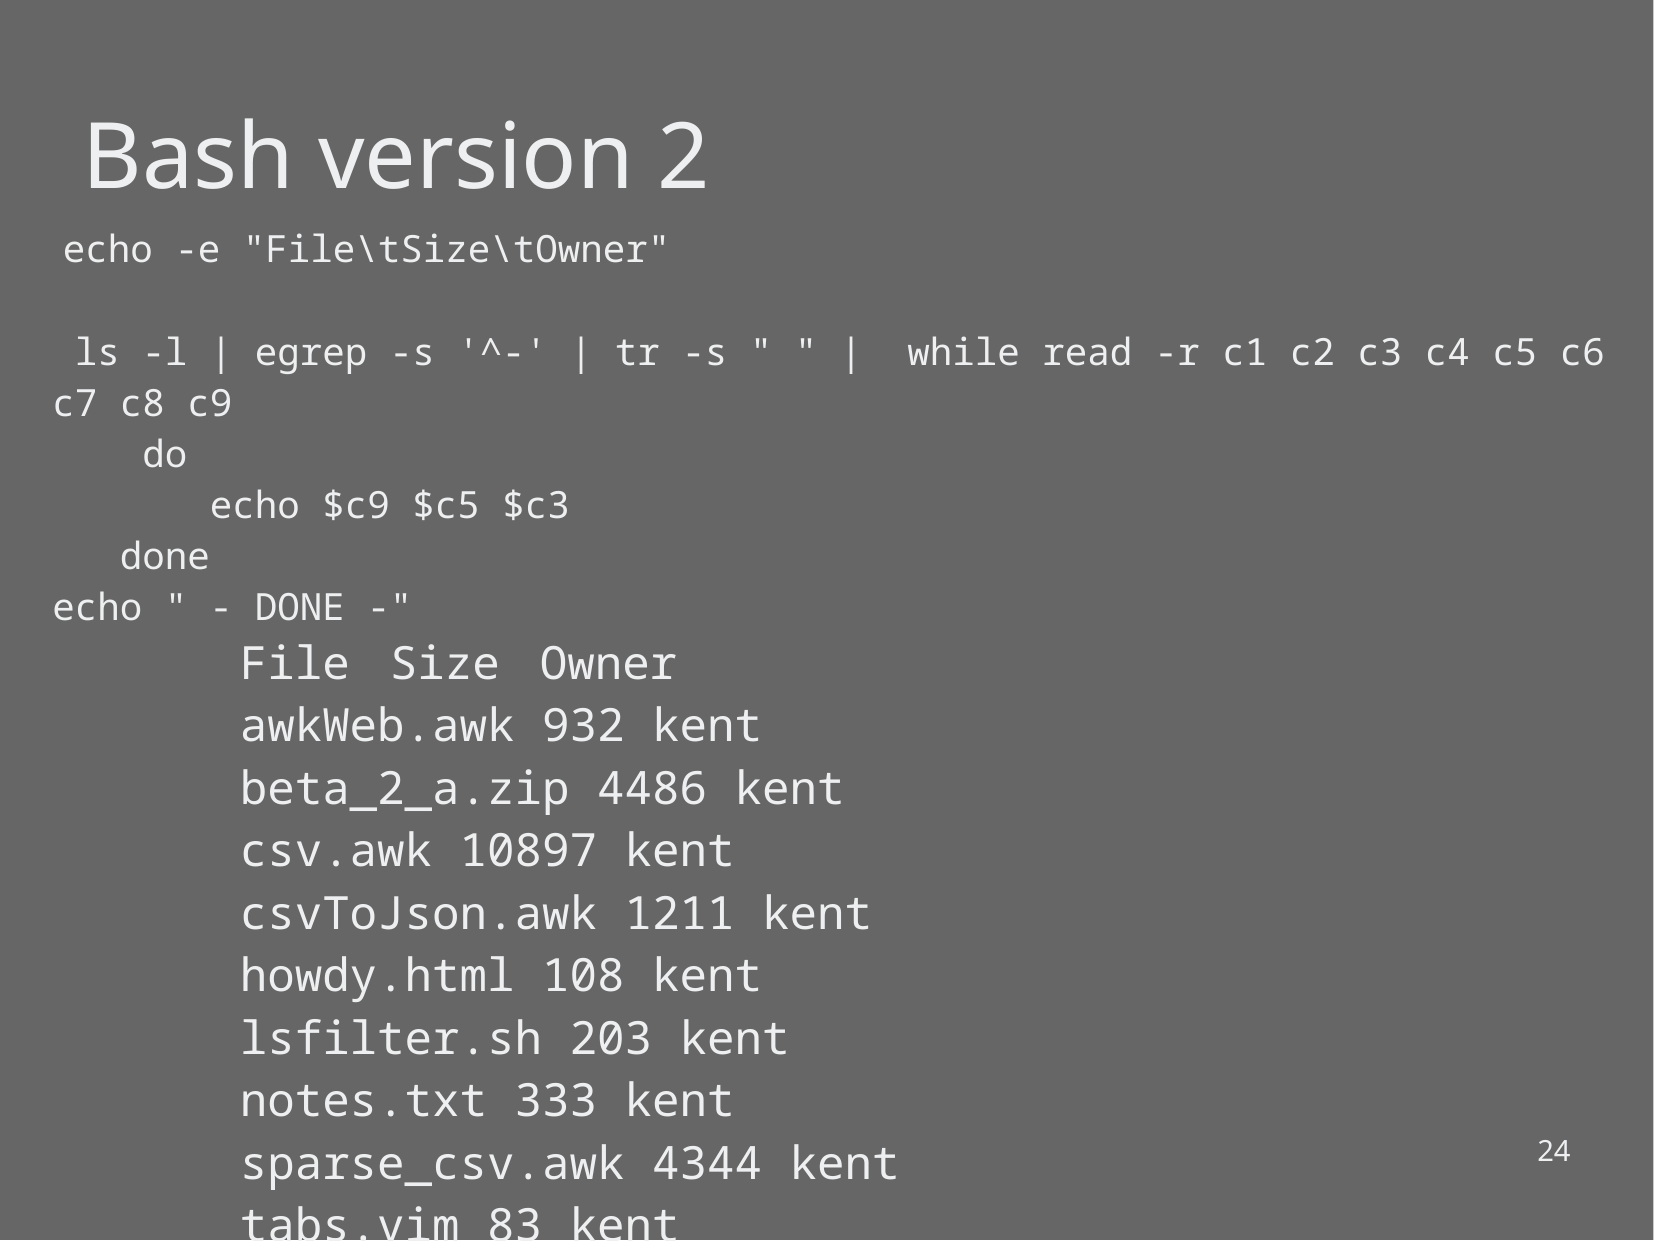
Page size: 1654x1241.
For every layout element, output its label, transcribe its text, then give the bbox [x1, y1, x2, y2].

text_box File Size Owner awkWeb.awk 932 kent beta_2_a.zip 4486 kent csv.awk 10897 kent csvToJson.awk 1211 kent howdy.html 108 kent lsfilter.sh 203 kent notes.txt 333 kent sparse_csv.awk 4344 kent tabs.vim 83 kent - DONE - [225, 622, 1051, 1179]
title Bash version 2 [82, 49, 1571, 210]
text_box echo -e "File\tSize\tOwner" ls -l | egrep -s '^-' | tr -s " " | while read -r c1 c2 c3 c4 c5 c6 c7 c8 c9 do echo $c9 $c5 $c3 done echo " - DONE -" [37, 210, 1654, 560]
